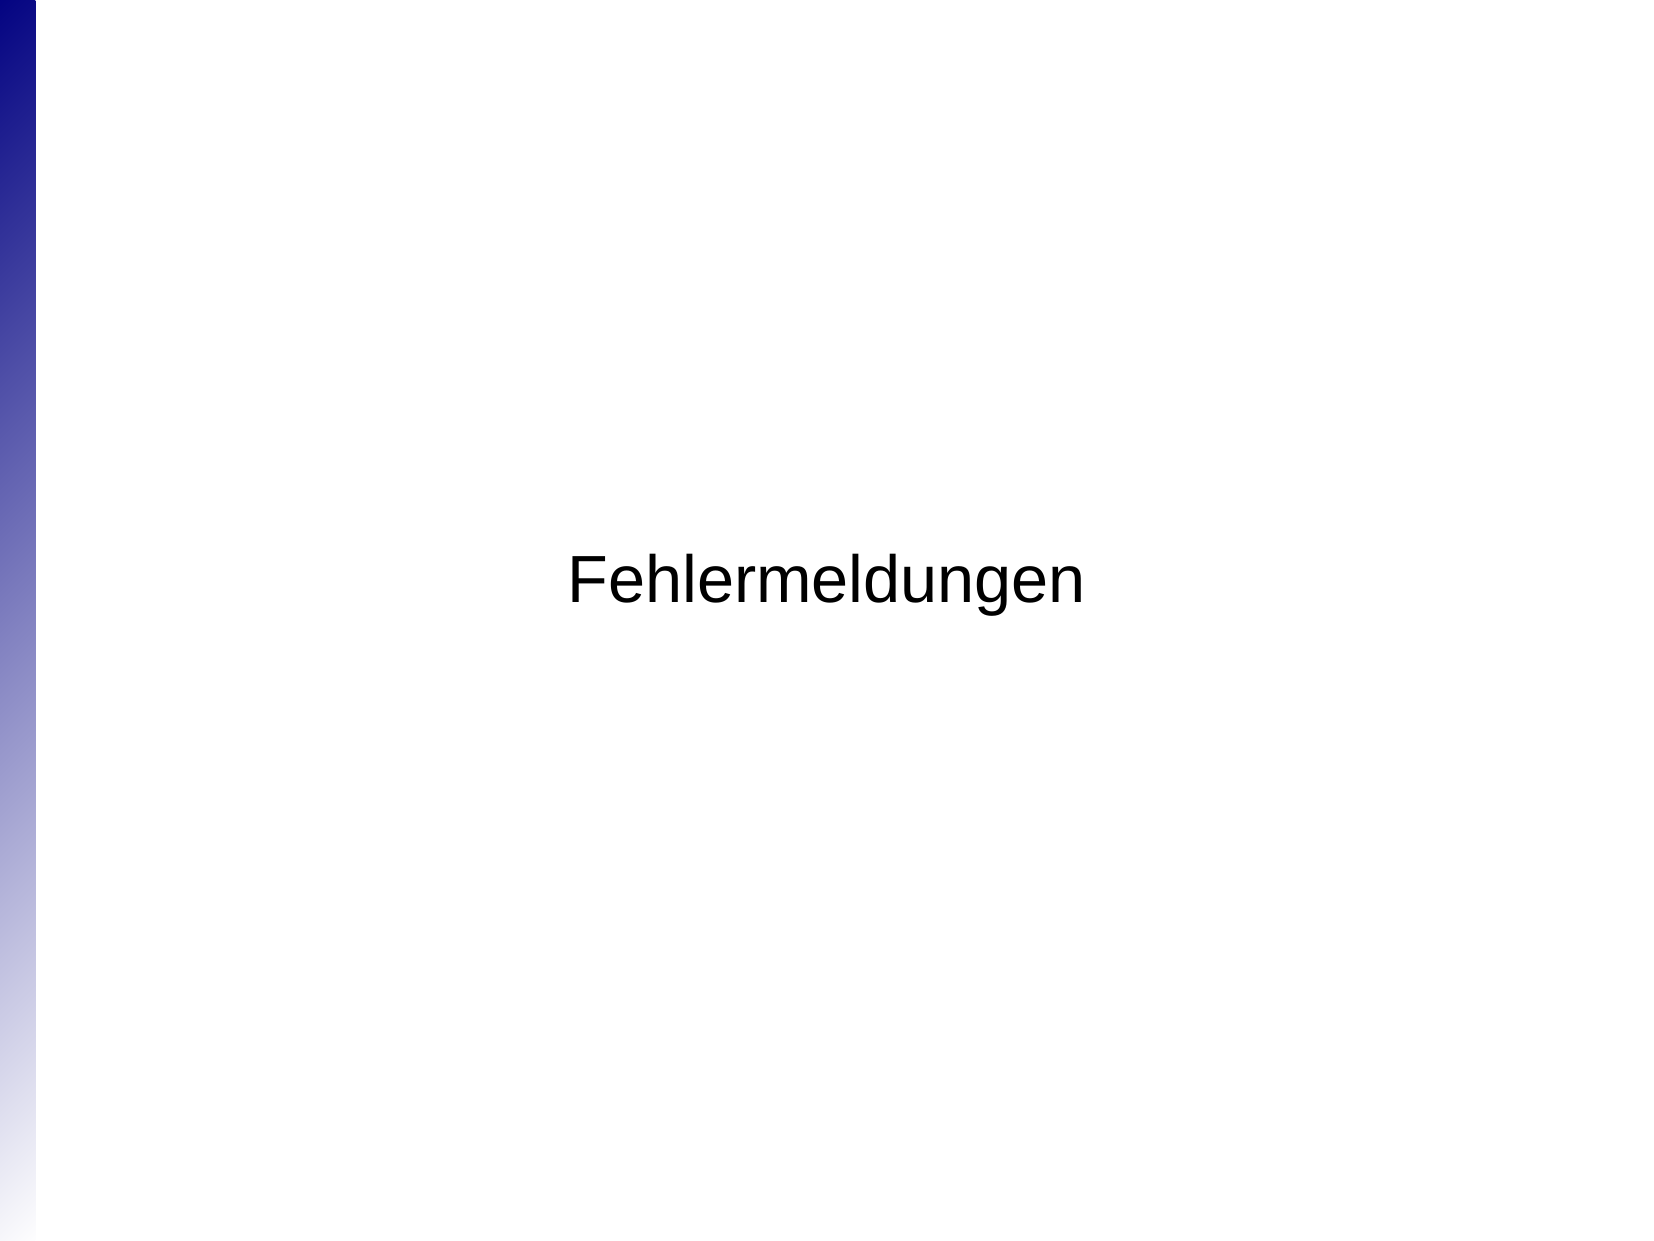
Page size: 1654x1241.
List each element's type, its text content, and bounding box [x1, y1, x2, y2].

subtitle Fehlermeldungen [82, 49, 1571, 1109]
